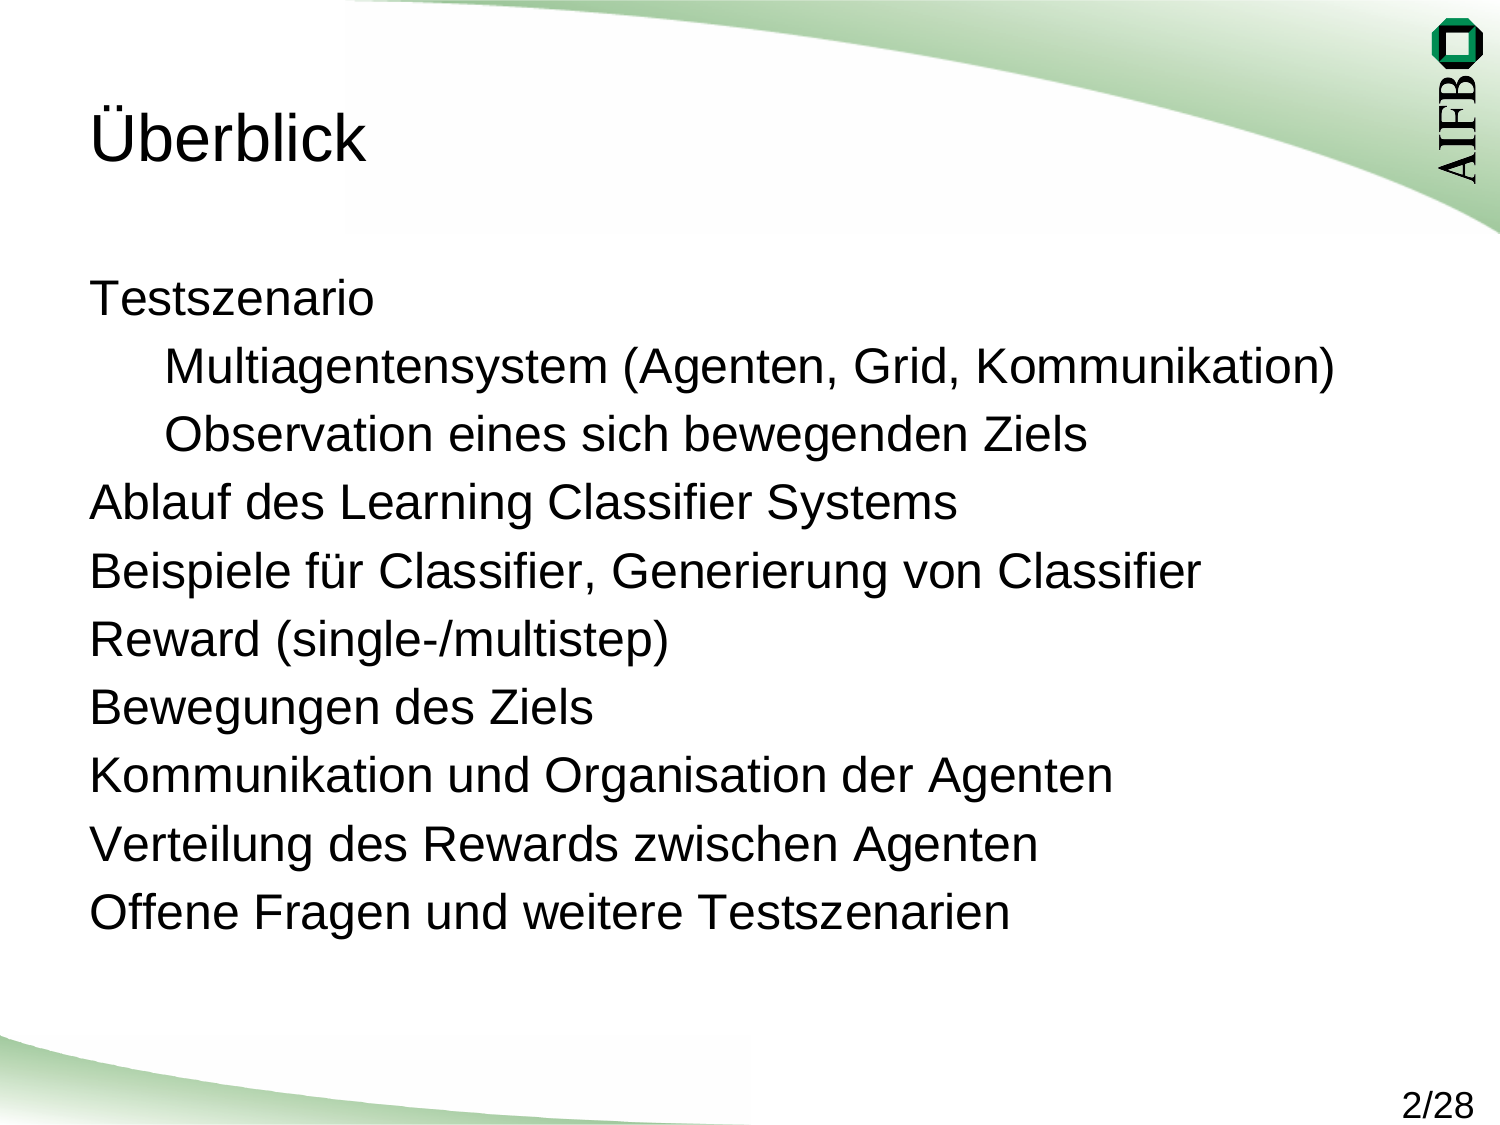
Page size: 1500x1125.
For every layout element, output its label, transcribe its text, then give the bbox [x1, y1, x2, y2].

list Testszenario Multiagentensystem (Agenten, Grid, Kommunikation) Observation eines sich bewegenden Ziels Ablauf des Learning Classifier Systems Beispiele für Classifier, Generierung von Classifier Reward (single-/multistep) Bewegungen des Ziels Kommunikation und Organisation der Agenten Verteilung des Rewards zwischen Agenten Offene Fragen und weitere Testszenarien [75, 262, 1426, 1057]
picture [0, 1035, 751, 1125]
picture [345, 0, 1500, 234]
title Überblick [75, 45, 958, 233]
